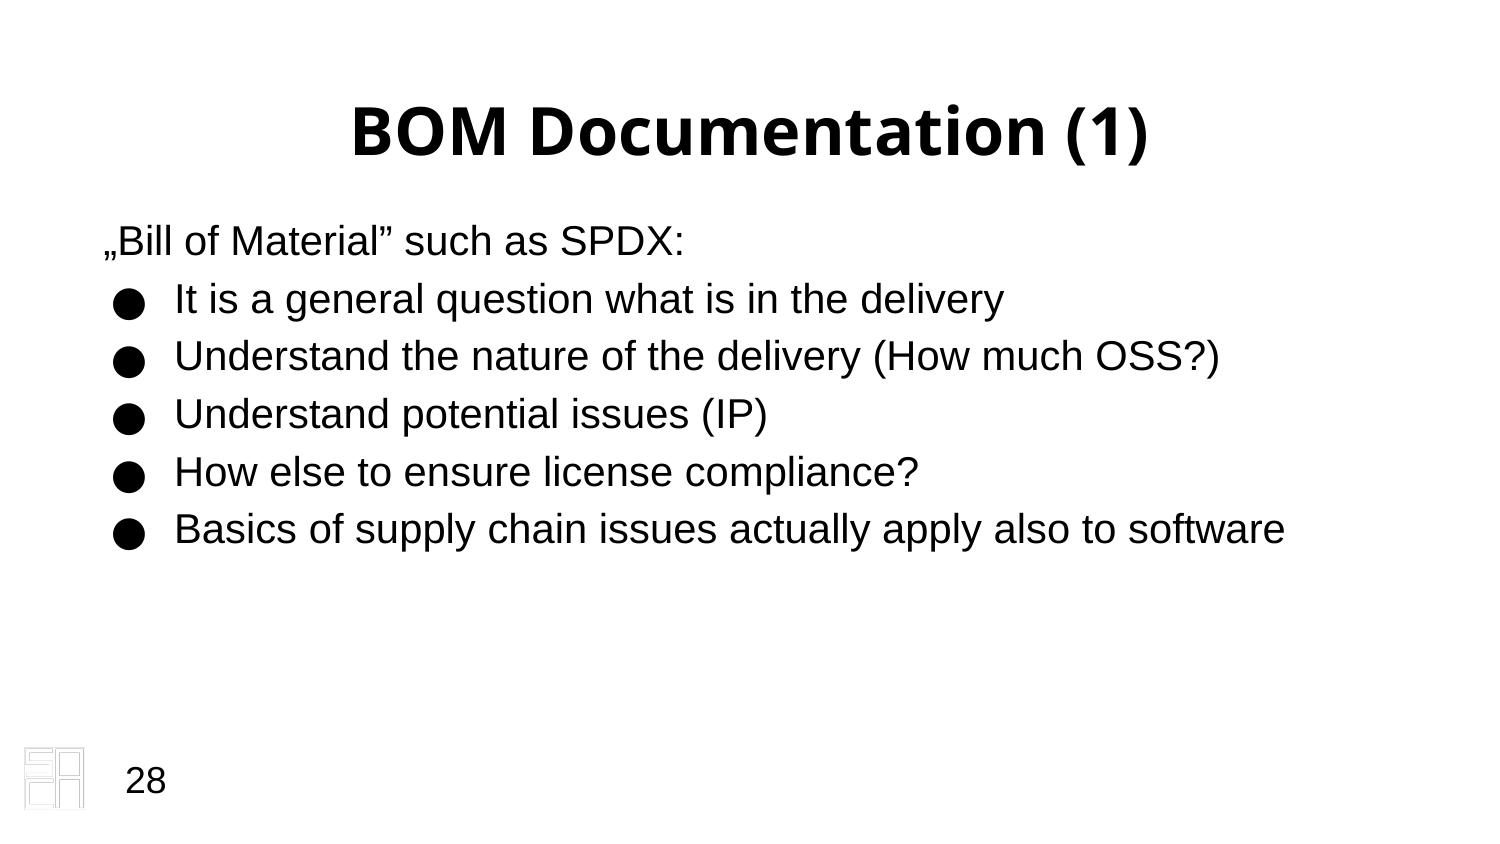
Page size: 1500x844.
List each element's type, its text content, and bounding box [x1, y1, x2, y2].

picture [23, 746, 86, 811]
text_box „Bill of Material” such as SPDX: It is a general question what is in the delivery Understand the nature of the delivery (How much OSS?) Understand potential issues (IP) How else to ensure license compliance? Basics of supply chain issues actually apply also to software [88, 199, 1447, 753]
text_box BOM Documentation (1) [74, 39, 1425, 169]
